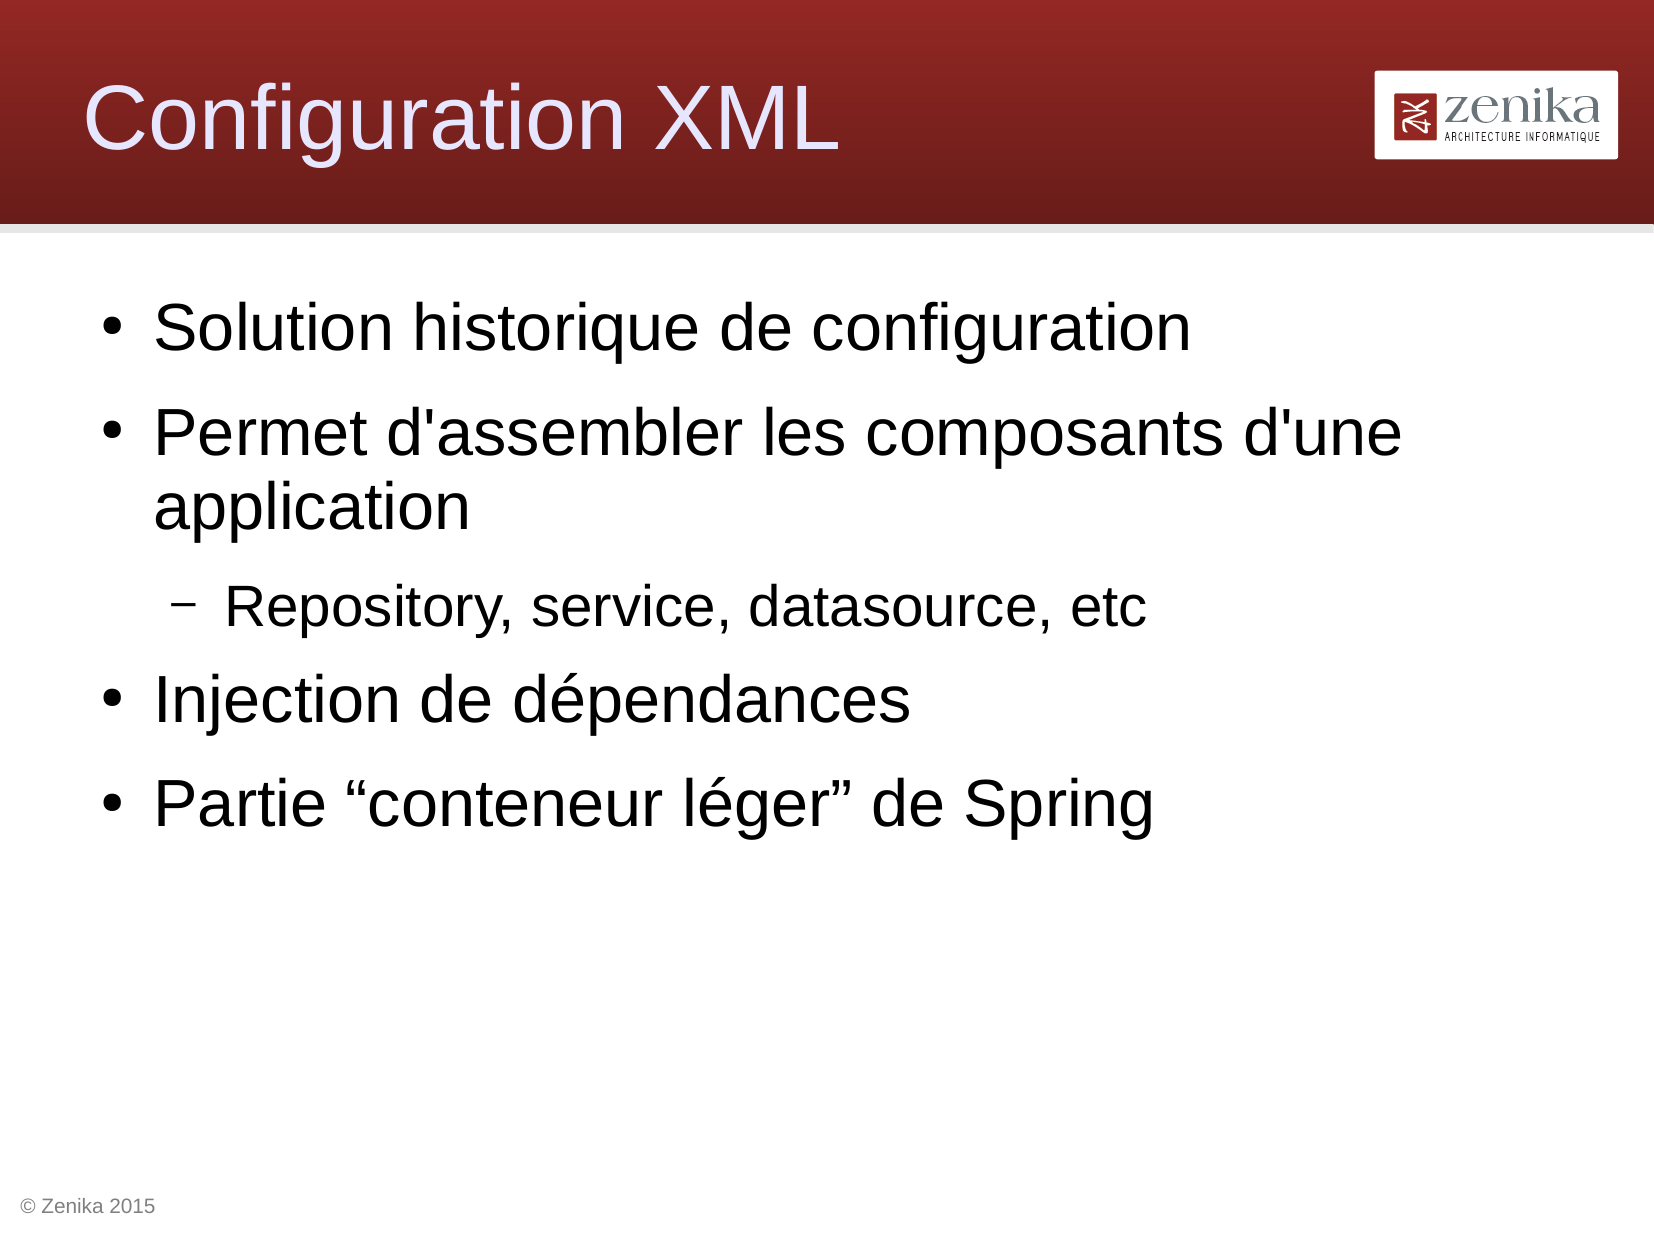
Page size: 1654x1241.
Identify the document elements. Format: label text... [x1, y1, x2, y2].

list Solution historique de configuration Permet d'assembler les composants d'une application Repository, service, datasource, etc Injection de dépendances Partie “conteneur léger” de Spring [82, 290, 1538, 1010]
picture [1571, 82, 1600, 149]
title Configuration XML [82, 13, 1571, 222]
